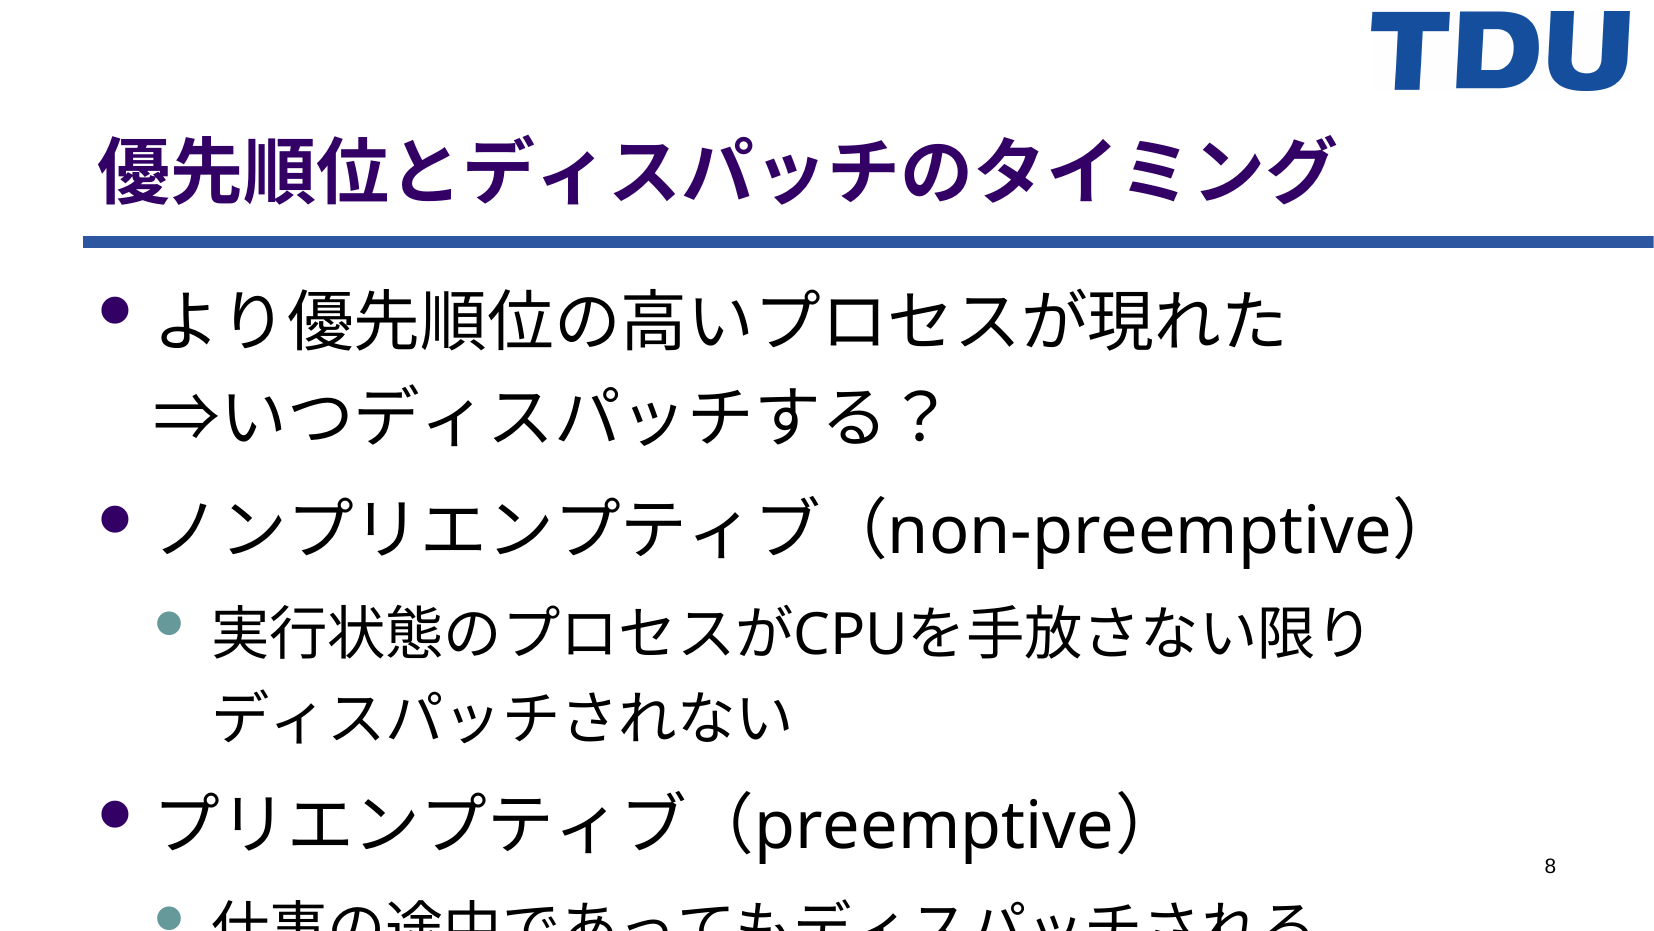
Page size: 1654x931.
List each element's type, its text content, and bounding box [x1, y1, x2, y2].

title 優先順位とディスパッチのタイミング [82, 51, 1571, 228]
picture [1371, 11, 1630, 91]
list より優先順位の高いプロセスが現れた ⇒いつディスパッチする？ ノンプリエンプティブ（non-preemptive） 実行状態のプロセスがCPUを手放さない限り ディスパッチされない プリエンプティブ（preemptive） 仕事の途中であってもディスパッチされる 現在は多くのOSがプリエンプティブ方式を採用 [82, 259, 1571, 883]
